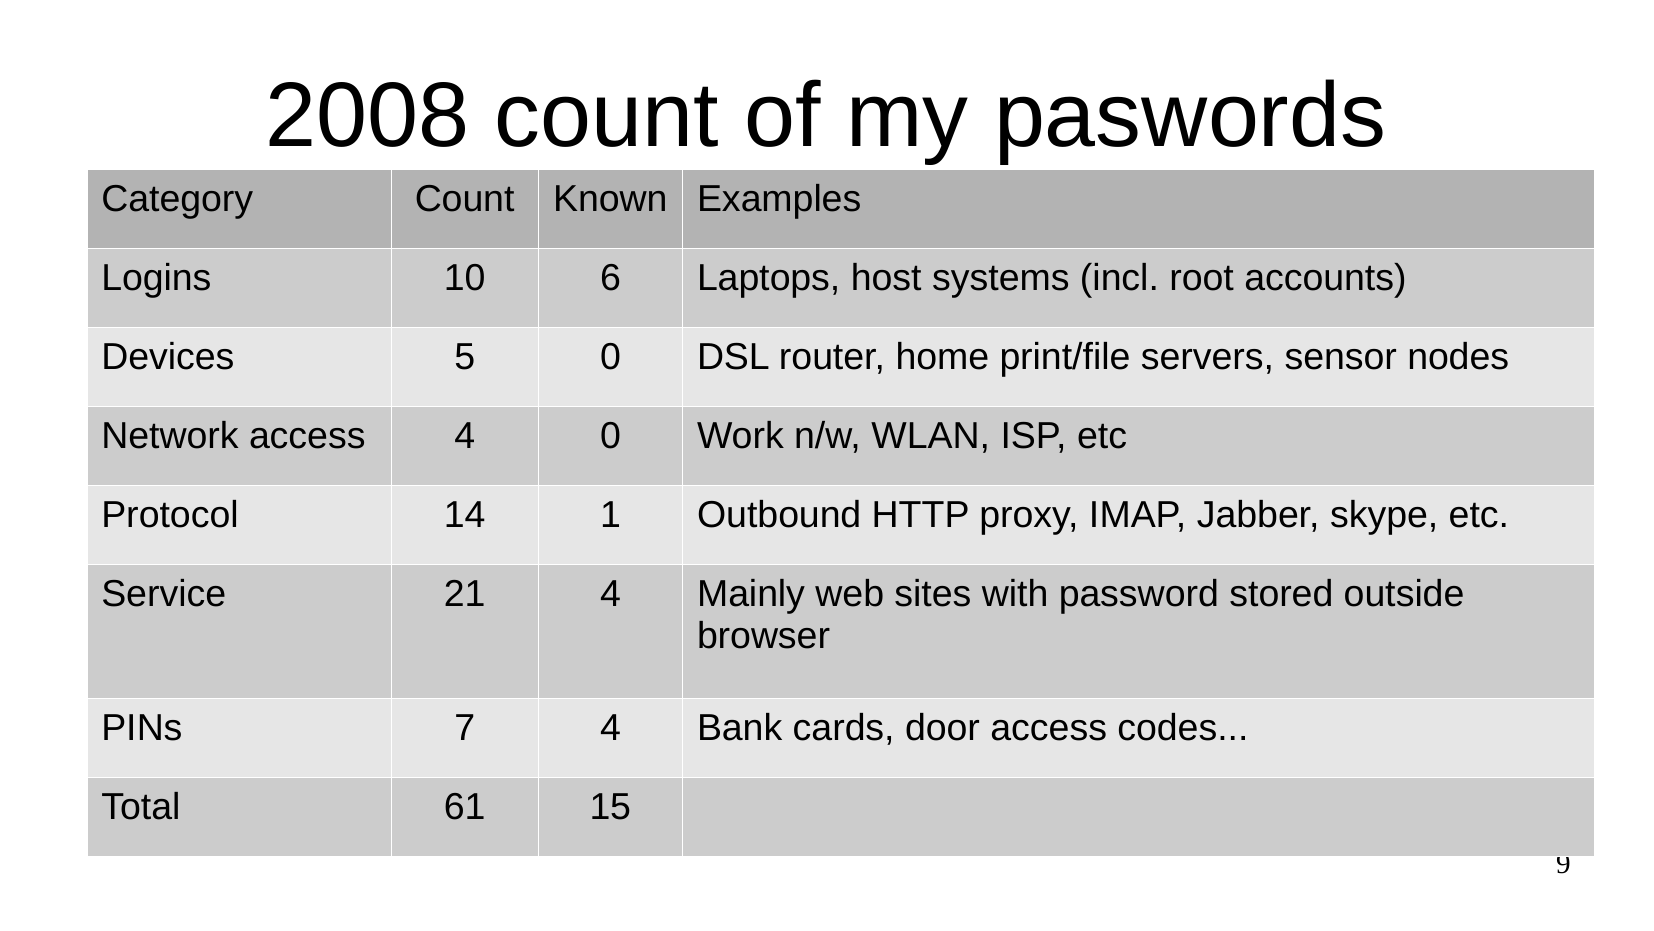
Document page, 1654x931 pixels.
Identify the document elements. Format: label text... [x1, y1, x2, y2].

table_cell Bank cards, door access codes... [683, 699, 1594, 777]
table_cell 21 [392, 565, 538, 698]
table_cell 0 [539, 407, 682, 485]
table_cell Service [88, 565, 391, 698]
table_cell Devices [88, 328, 391, 406]
table_cell 6 [539, 249, 682, 327]
table_cell Laptops, host systems (incl. root accounts) [683, 249, 1594, 327]
table_cell 14 [392, 486, 538, 564]
table_cell Network access [88, 407, 391, 485]
table_header Category [88, 170, 391, 248]
table_cell 5 [392, 328, 538, 406]
table_cell Logins [88, 249, 391, 327]
table_cell [683, 778, 1594, 856]
table_cell 4 [539, 699, 682, 777]
table_cell Work n/w, WLAN, ISP, etc [683, 407, 1594, 485]
table_cell 15 [539, 778, 682, 856]
table_cell 1 [539, 486, 682, 564]
table_header Count [392, 170, 538, 248]
table_cell 61 [392, 778, 538, 856]
table_cell Outbound HTTP proxy, IMAP, Jabber, skype, etc. [683, 486, 1594, 564]
table_cell Protocol [88, 486, 391, 564]
table_header Examples [683, 170, 1594, 248]
table_cell 4 [392, 407, 538, 485]
table_header Known [539, 170, 682, 248]
table_cell 4 [539, 565, 682, 698]
table_cell 10 [392, 249, 538, 327]
table_cell Mainly web sites with password stored outside browser [683, 565, 1594, 698]
table_cell DSL router, home print/file servers, sensor nodes [683, 328, 1594, 406]
table_cell PINs [88, 699, 391, 777]
table_cell 7 [392, 699, 538, 777]
table_cell 0 [539, 328, 682, 406]
title 2008 count of my paswords [82, 37, 1571, 193]
table_cell Total [88, 778, 391, 856]
